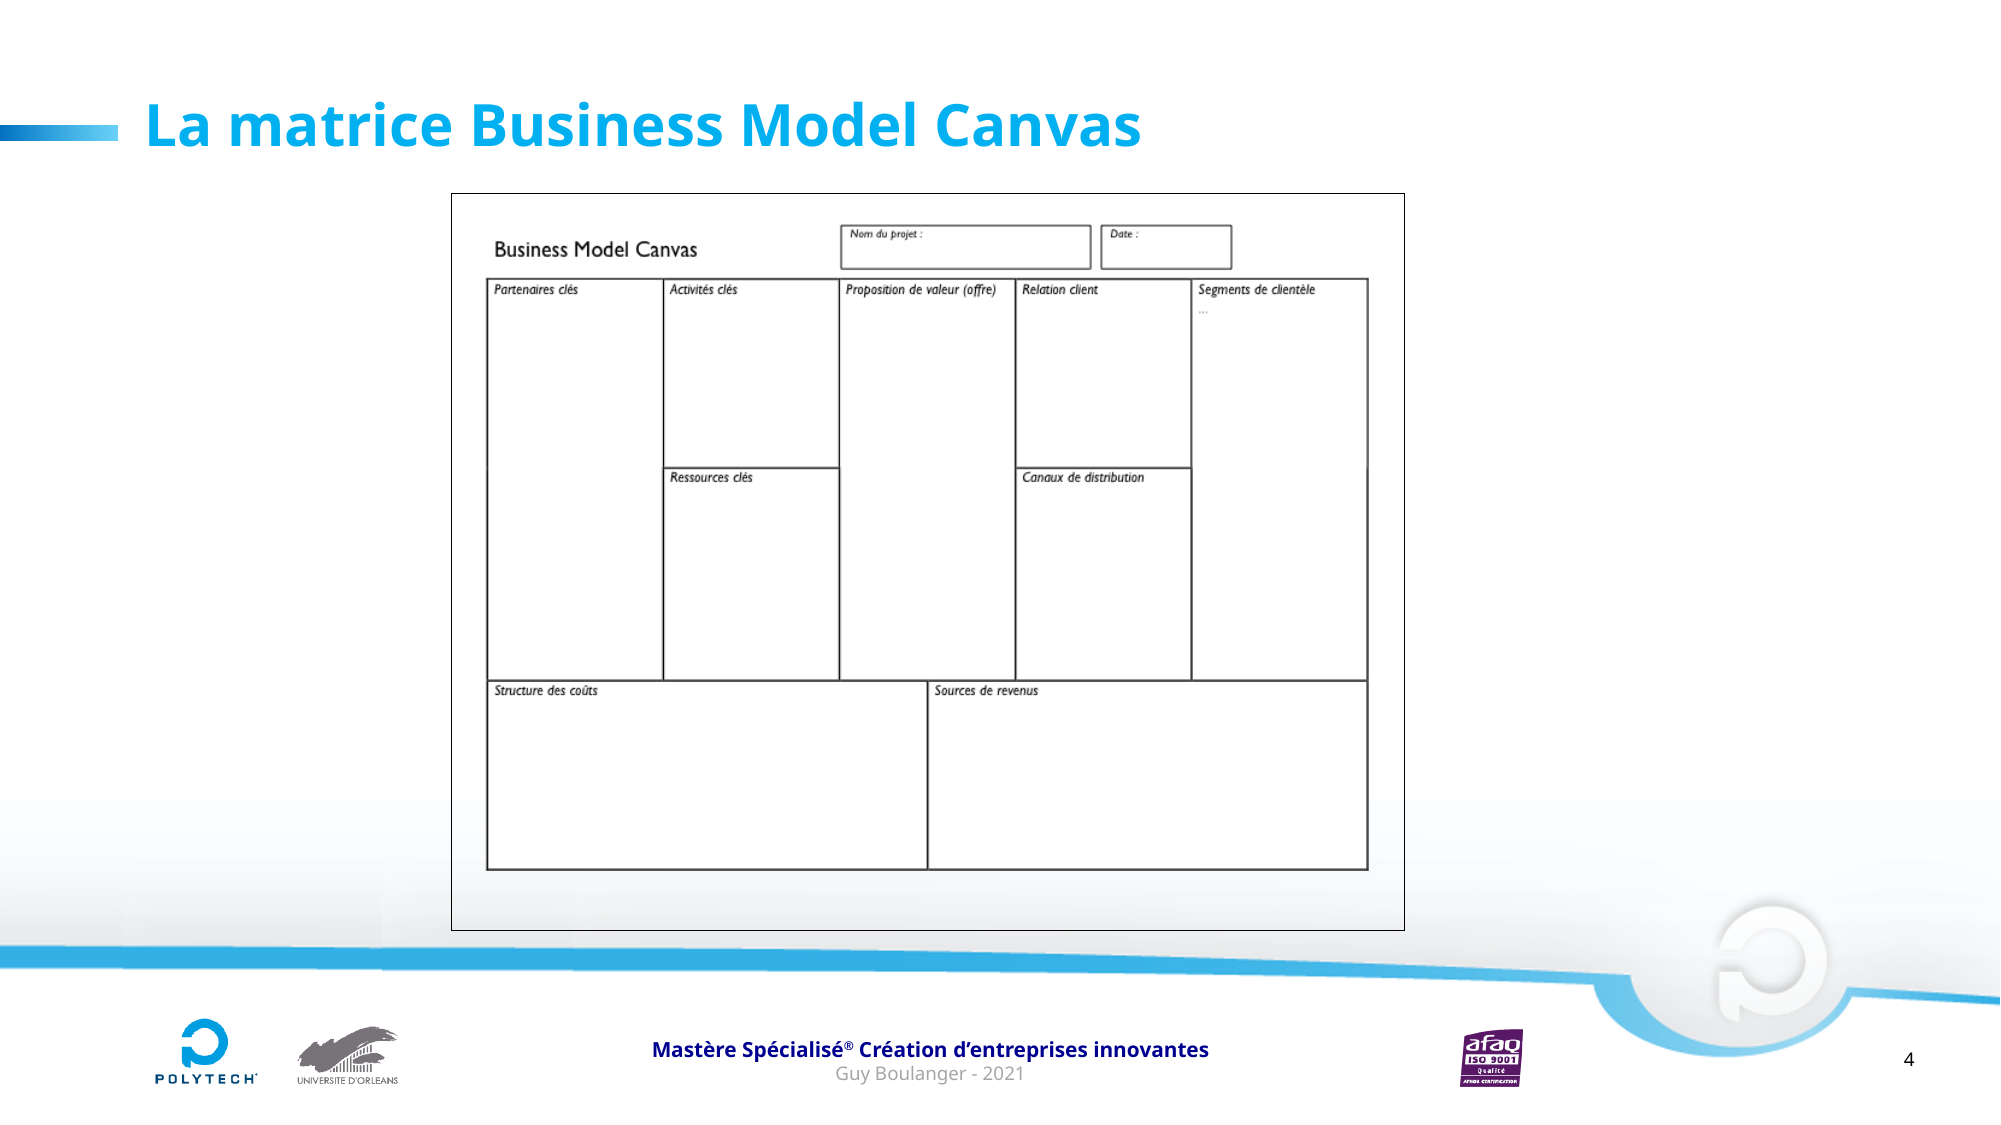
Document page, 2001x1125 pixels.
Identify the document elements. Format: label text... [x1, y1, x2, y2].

picture [0, 193, 2000, 1125]
title La matrice Business Model Canvas [129, 29, 1930, 218]
footer Mastère Spécialisé® Création d’entreprises innovantes Guy Boulanger - 2021 [402, 1035, 1459, 1085]
